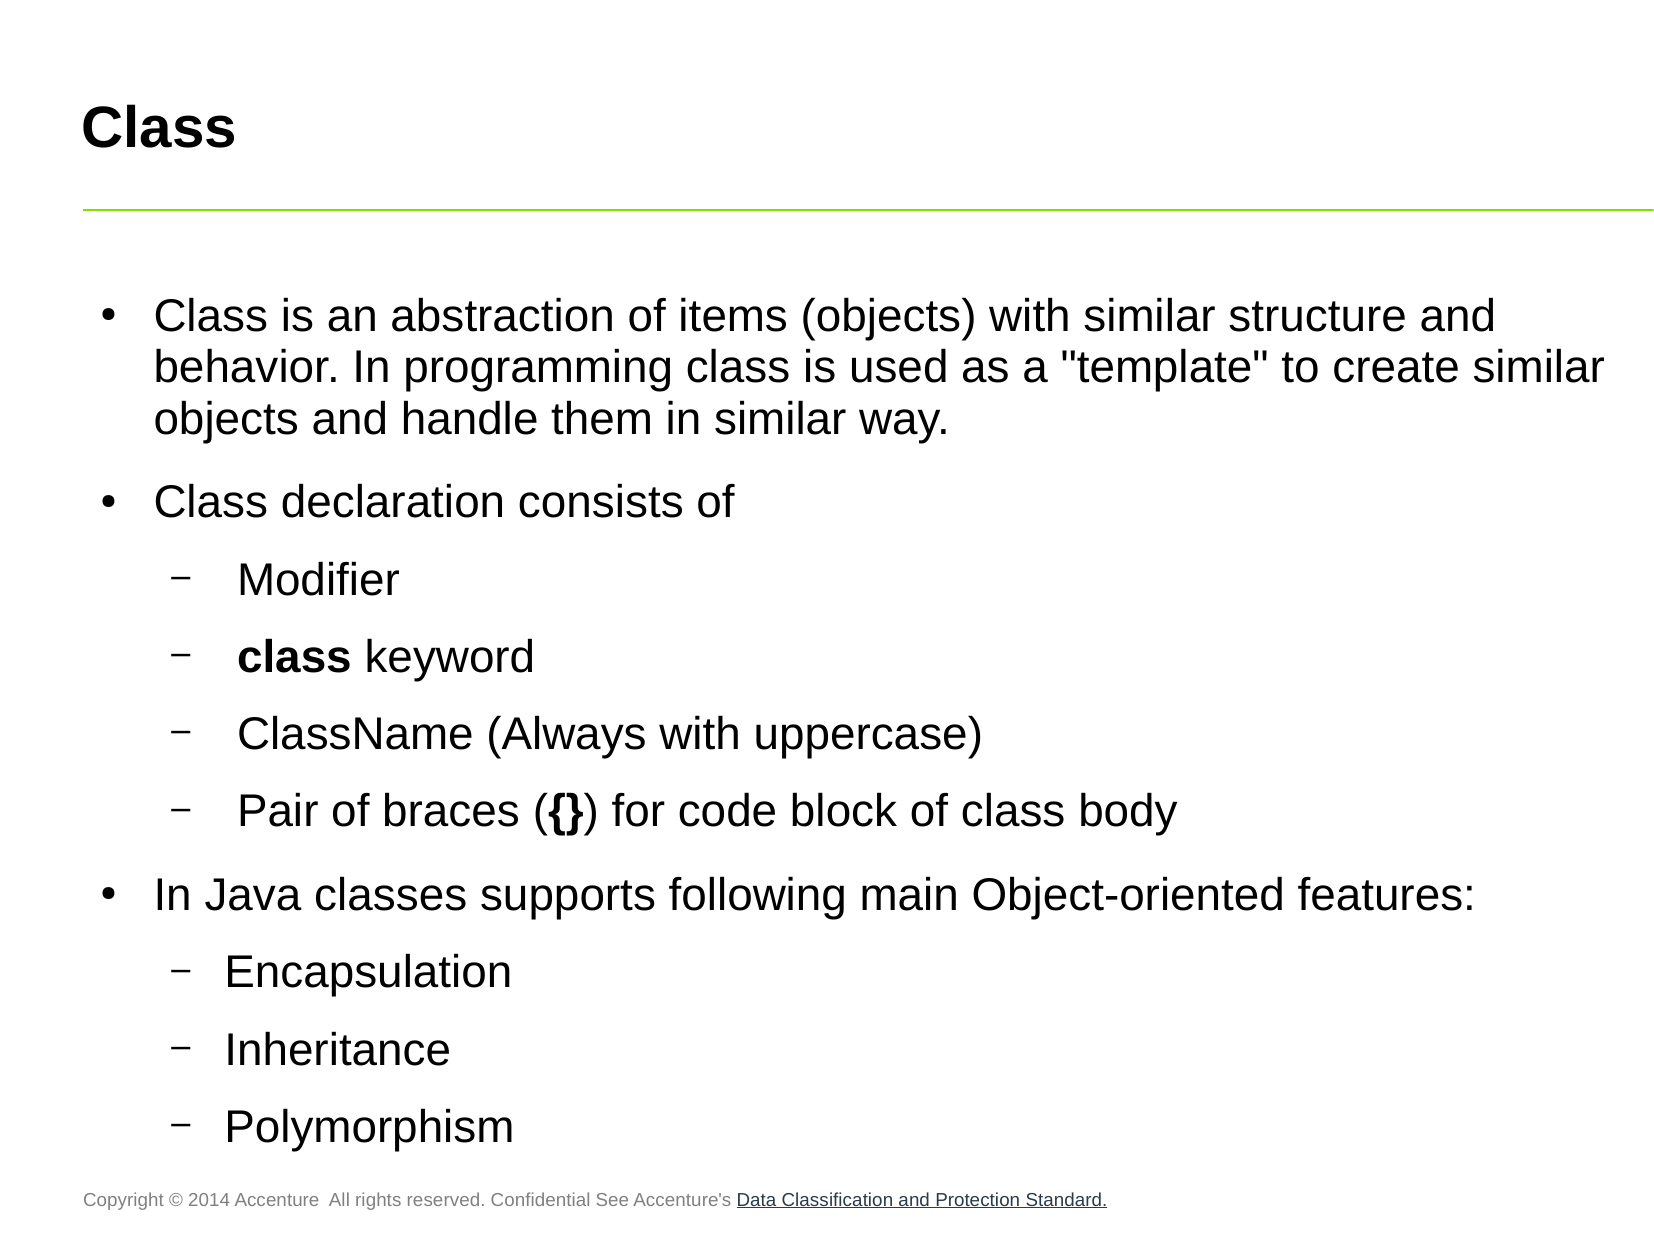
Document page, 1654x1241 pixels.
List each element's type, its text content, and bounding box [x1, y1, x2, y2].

list Class is an abstraction of items (objects) with similar structure and behavior. In programming class is used as a "template" to create similar objects and handle them in similar way. Class declaration consists of Modifier class keyword ClassName (Always with uppercase) Pair of braces ({}) for code block of class body In Java classes supports following main Object-oriented features: Encapsulation Inheritance Polymorphism [82, 290, 1607, 1182]
title Class [81, 56, 1654, 199]
